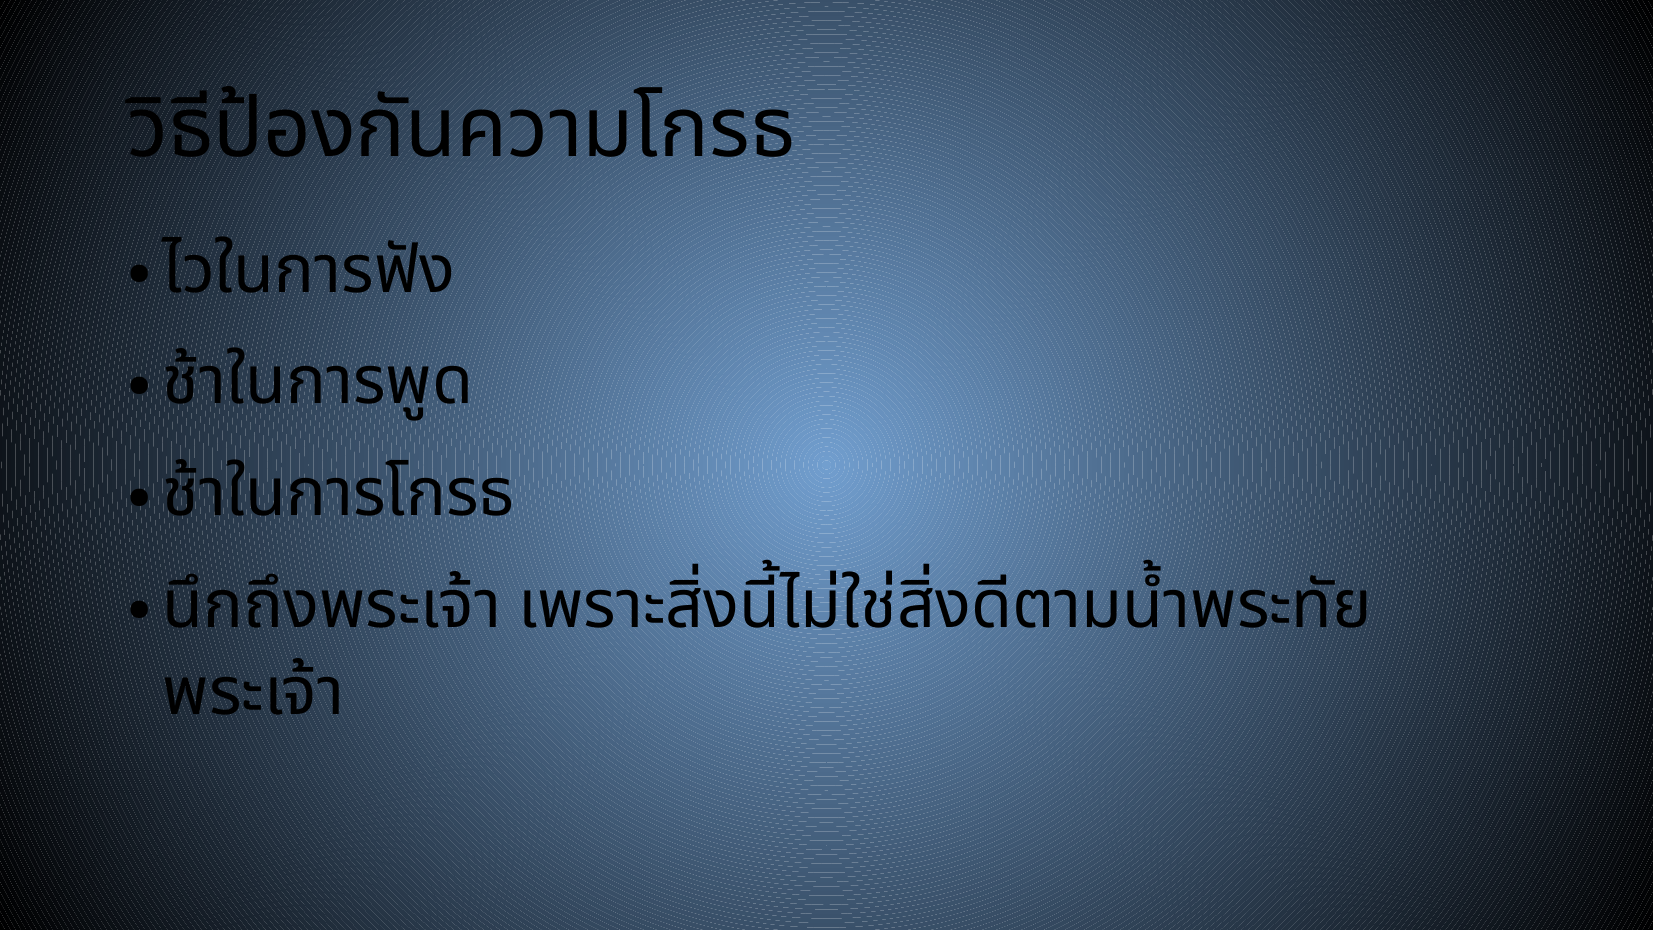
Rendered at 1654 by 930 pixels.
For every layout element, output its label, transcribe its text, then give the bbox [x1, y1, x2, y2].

text_box วิธีป้องกันความโกรธ [112, 75, 1538, 199]
text_box ไวในการฟัง ช้าในการพูด ช้าในการโกรธ นึกถึงพระเจ้า เพราะสิ่งนี้ไม่ใช่สิ่งดีตามน้ำพระทัยพระเจ้า [112, 225, 1538, 788]
